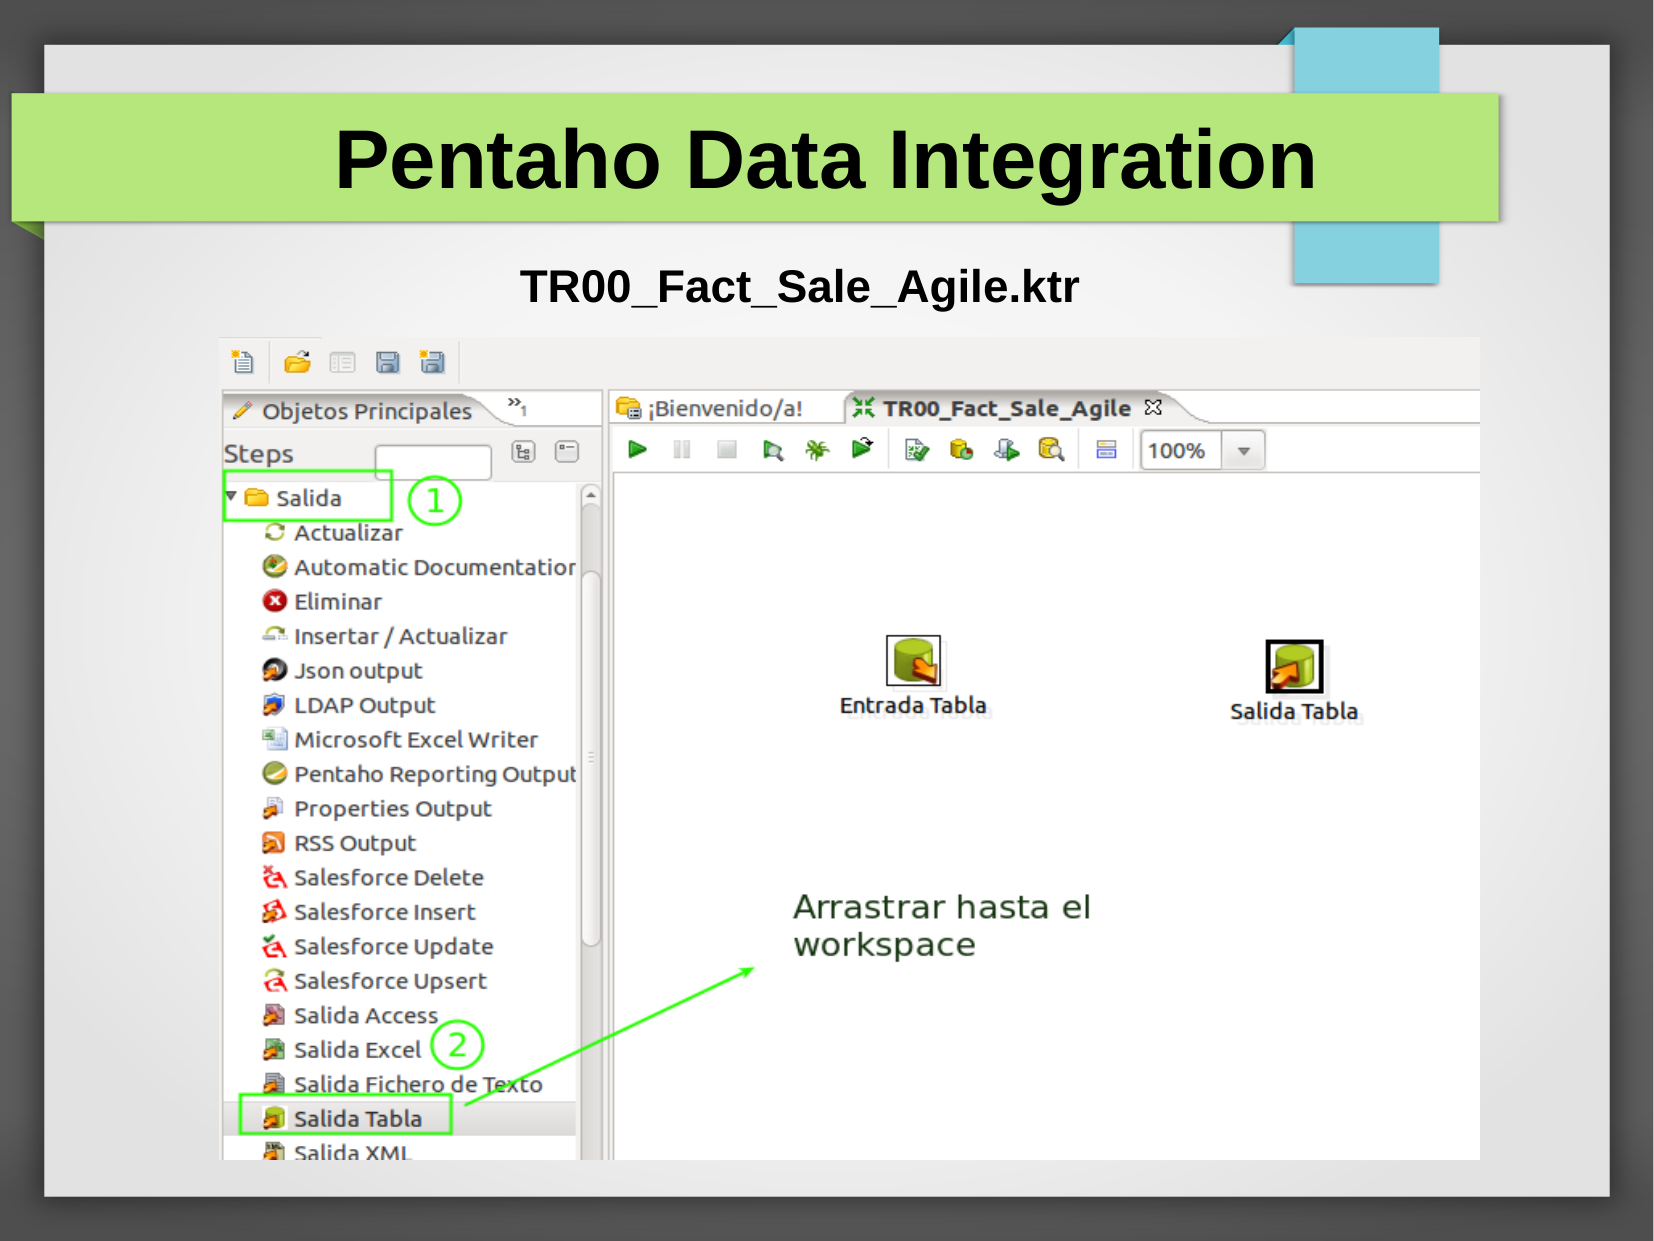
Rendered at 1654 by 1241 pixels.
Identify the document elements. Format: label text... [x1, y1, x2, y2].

picture [0, 0, 1654, 1241]
title Pentaho Data Integration [70, 106, 1583, 213]
text_box TR00_Fact_Sale_Agile.ktr [505, 253, 1095, 320]
